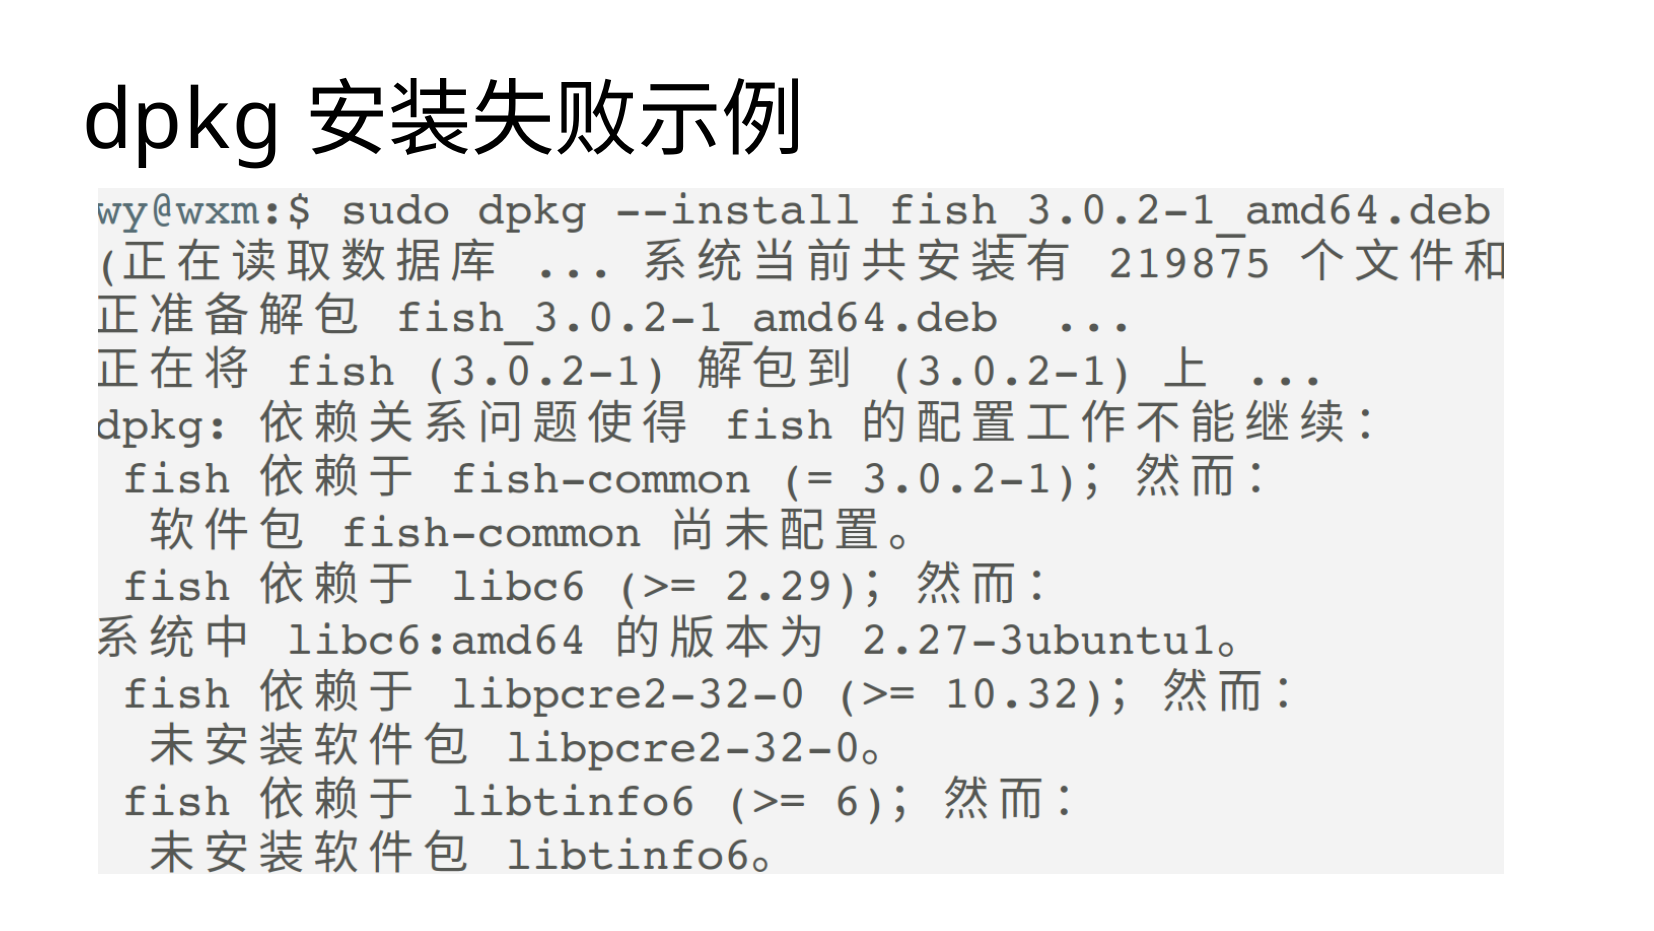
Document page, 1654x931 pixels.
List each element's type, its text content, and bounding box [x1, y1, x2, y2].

picture [98, 188, 1504, 875]
title dpkg安装失败示例 [82, 37, 1571, 189]
